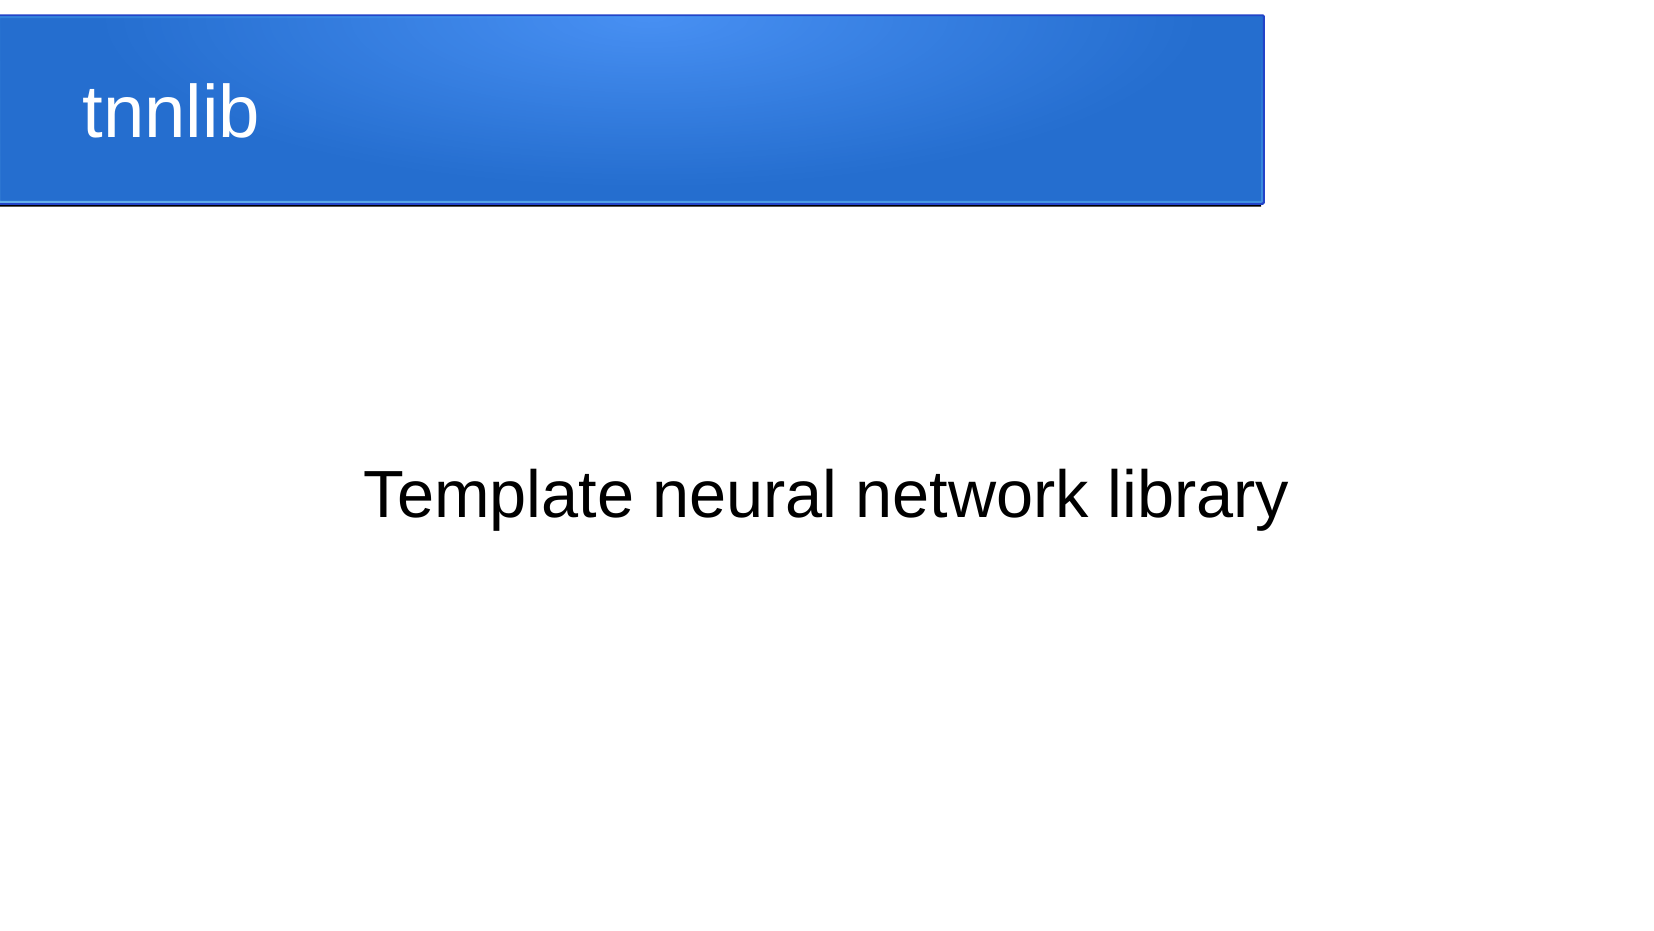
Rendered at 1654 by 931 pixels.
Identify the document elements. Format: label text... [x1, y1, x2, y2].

title tnnlib [82, 35, 1235, 189]
subtitle Template neural network library [82, 224, 1571, 764]
